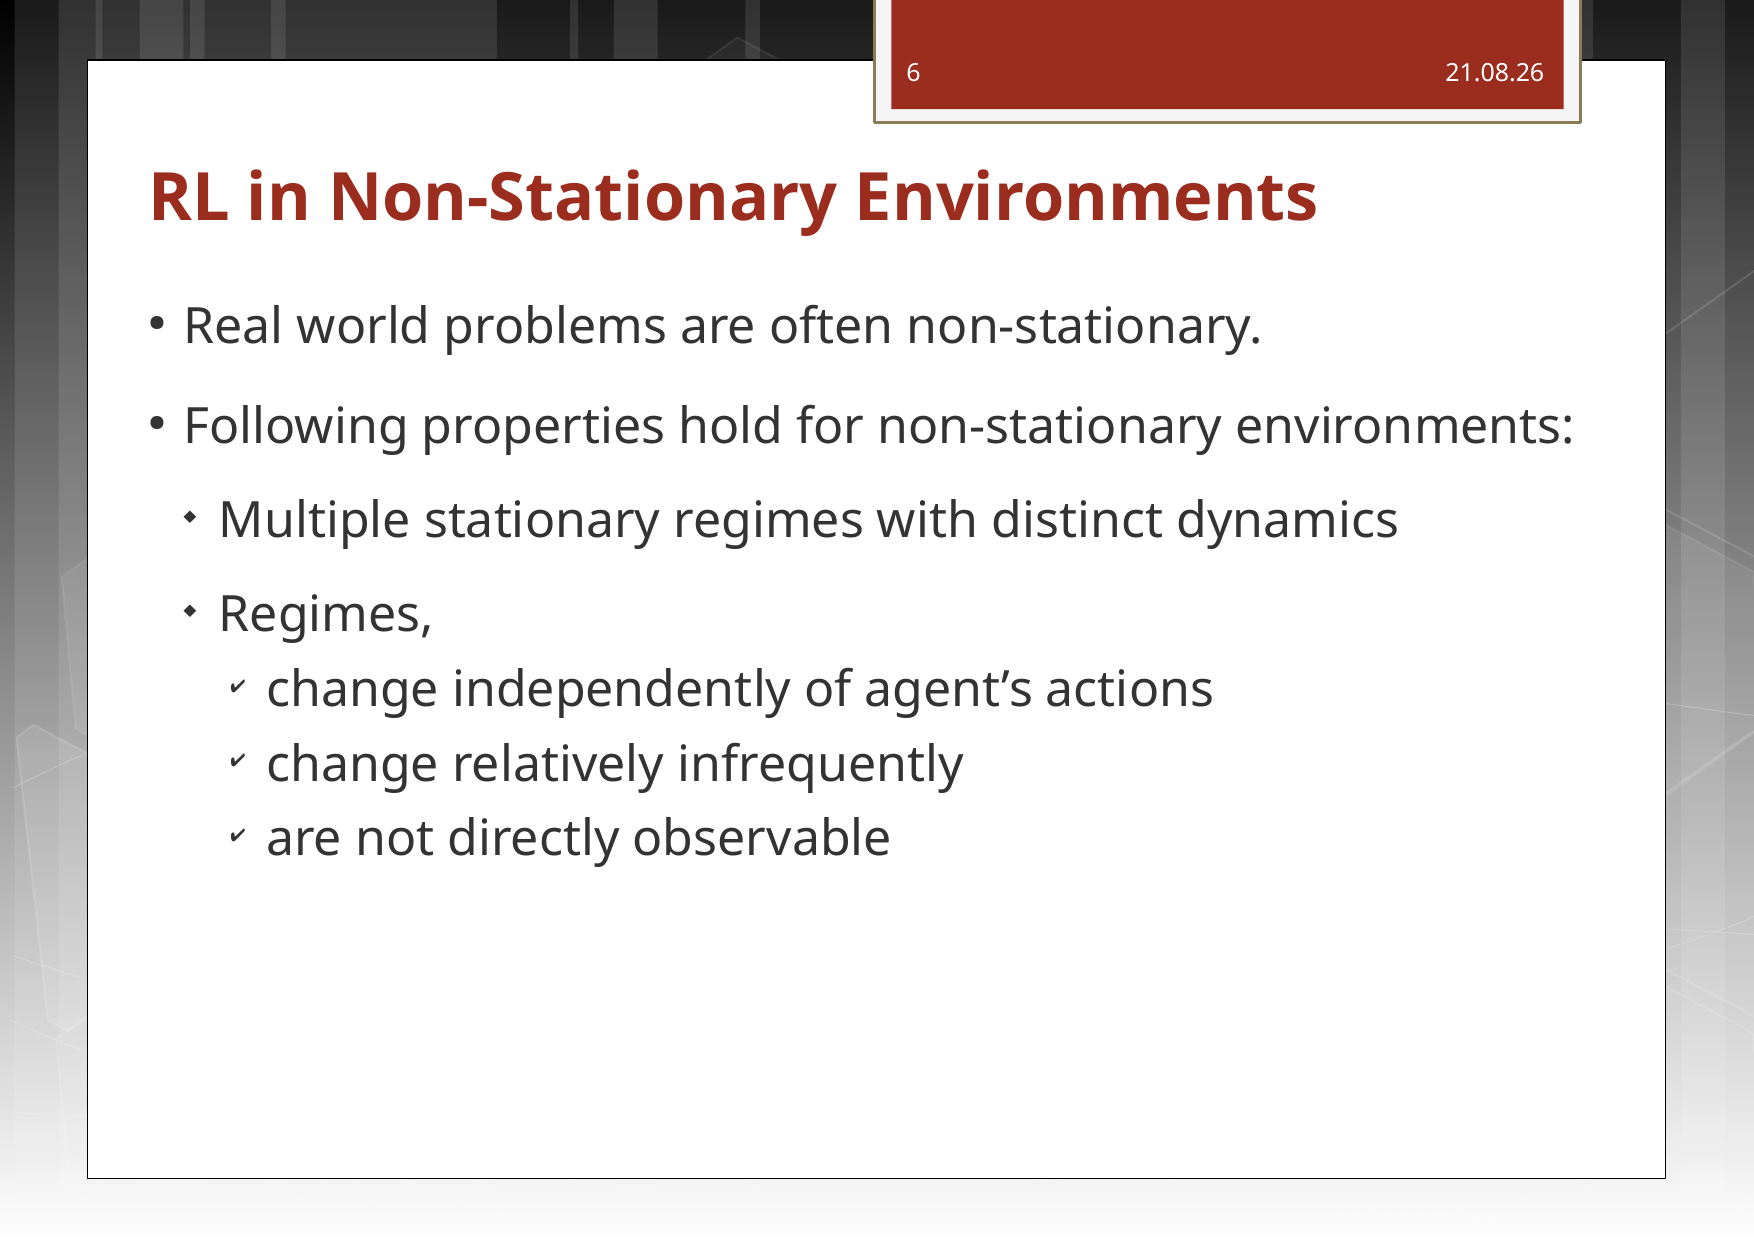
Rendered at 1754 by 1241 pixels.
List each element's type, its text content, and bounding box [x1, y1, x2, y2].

title RL in Non-Stationary Environments [88, 132, 1664, 257]
list Real world problems are often non-stationary. Following properties hold for non-stationary environments: Multiple stationary regimes with distinct dynamics Regimes, change independently of agent’s actions change relatively infrequently are not directly observable [88, 289, 1664, 1175]
